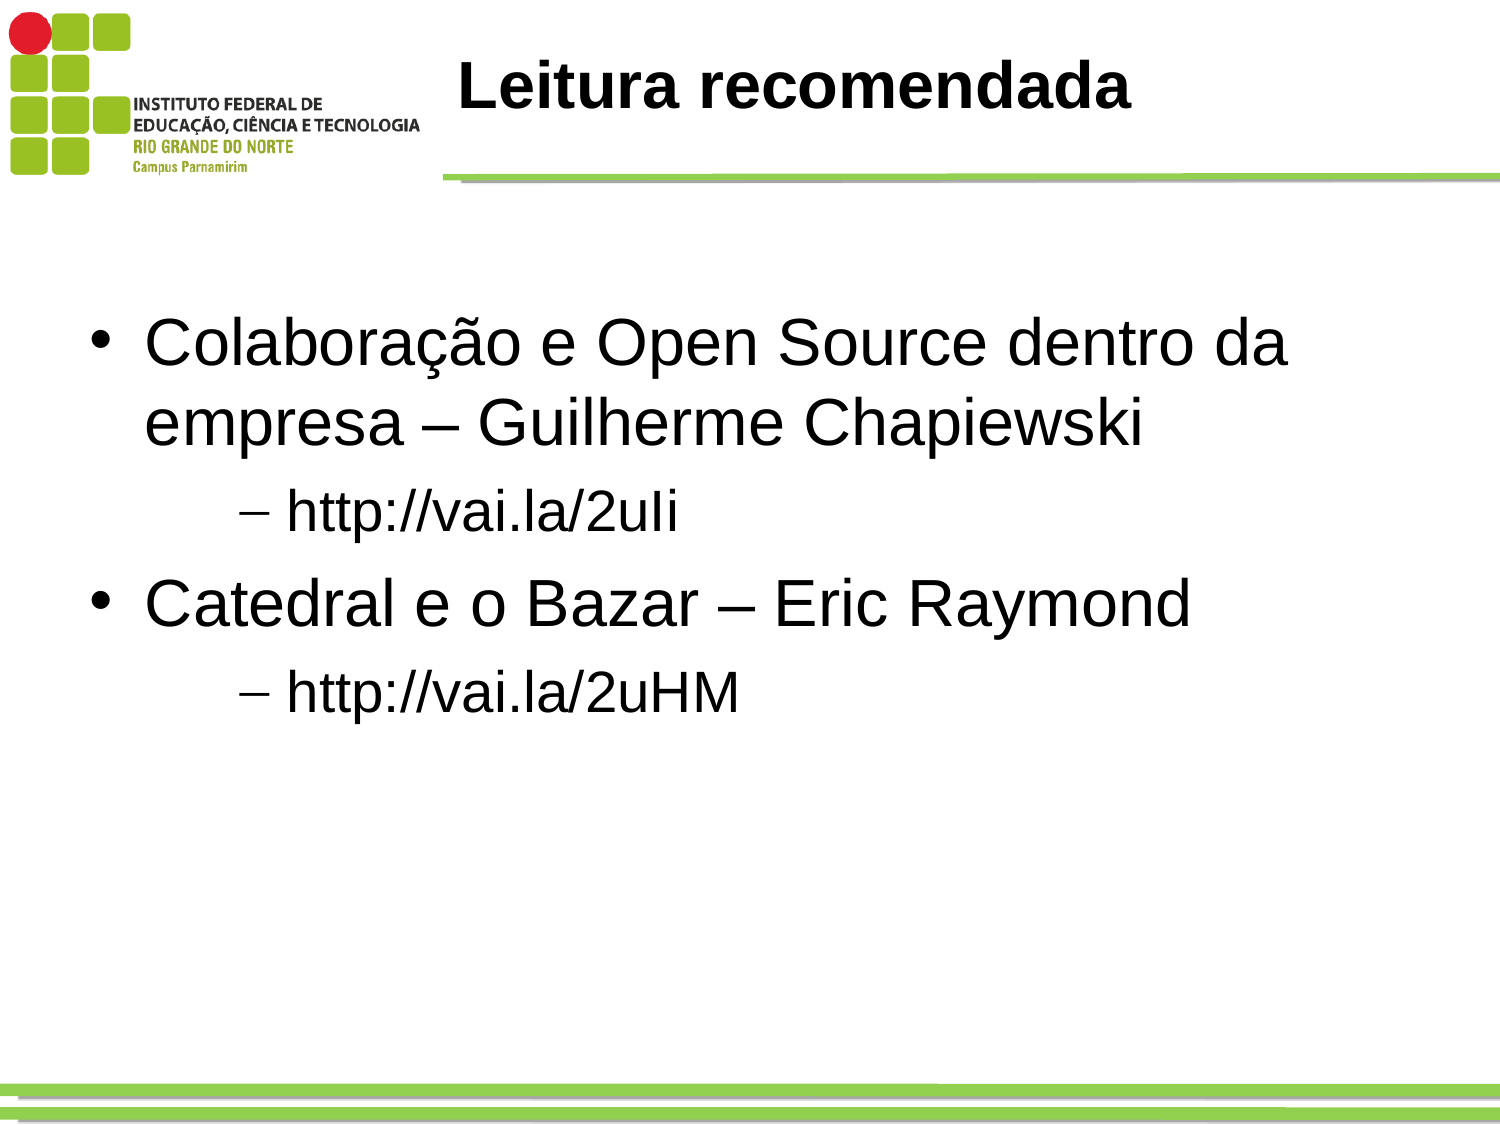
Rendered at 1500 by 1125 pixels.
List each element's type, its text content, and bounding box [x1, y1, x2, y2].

title Leitura recomendada [442, 0, 1500, 178]
list Colaboração e Open Source dentro da empresa – Guilherme Chapiewski http://vai.la/2uIi Catedral e o Bazar – Eric Raymond http://vai.la/2uHM [75, 290, 1426, 1034]
picture [5, 2, 430, 182]
